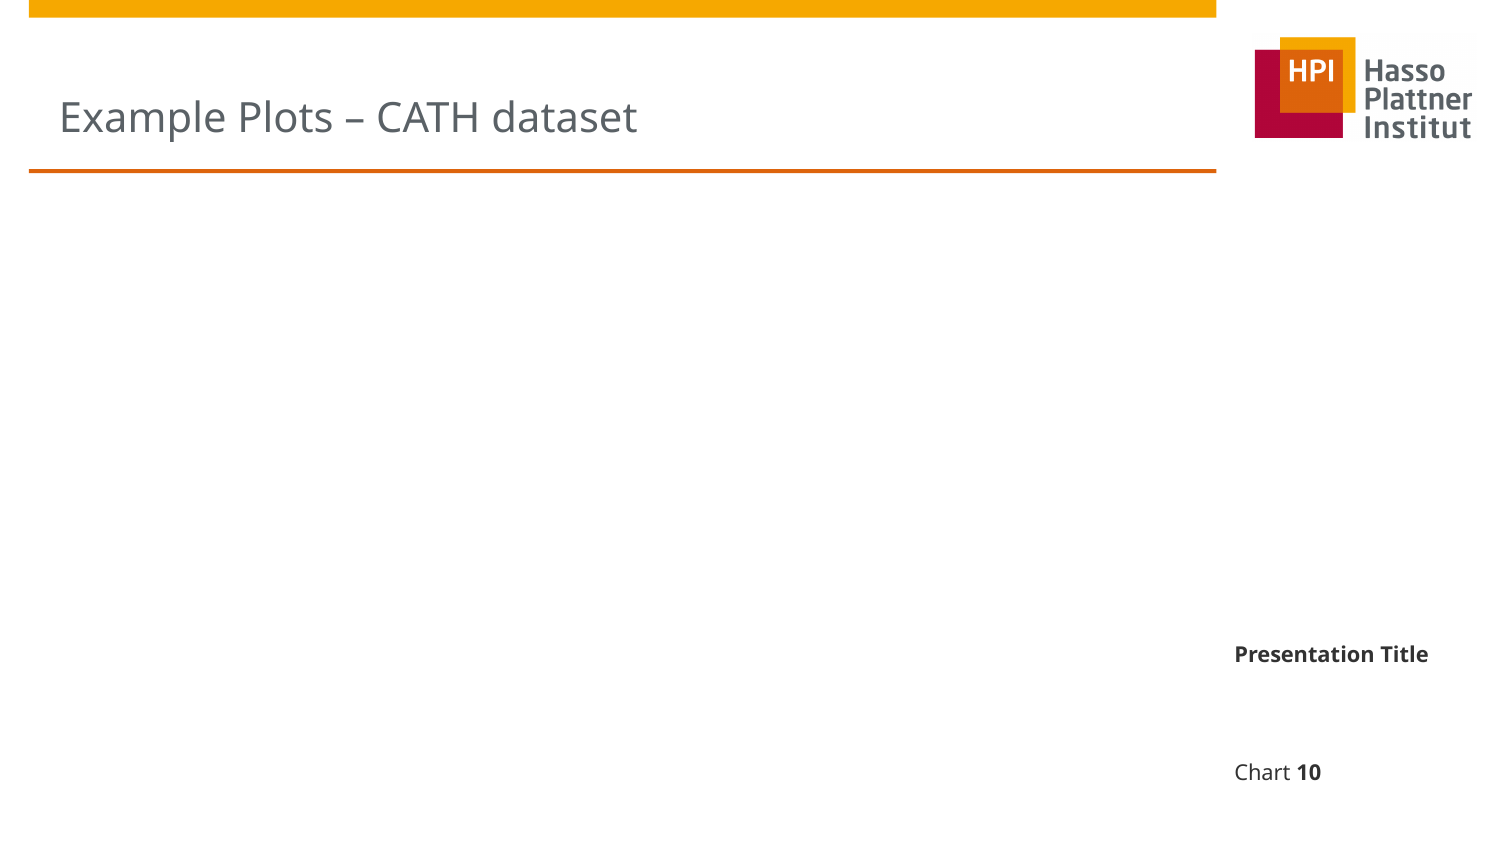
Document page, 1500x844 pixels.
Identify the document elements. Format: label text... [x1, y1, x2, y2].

slide_number Chart <number> [1216, 758, 1471, 788]
title Example Plots – CATH dataset [58, 17, 1187, 170]
picture [1252, 33, 1477, 142]
